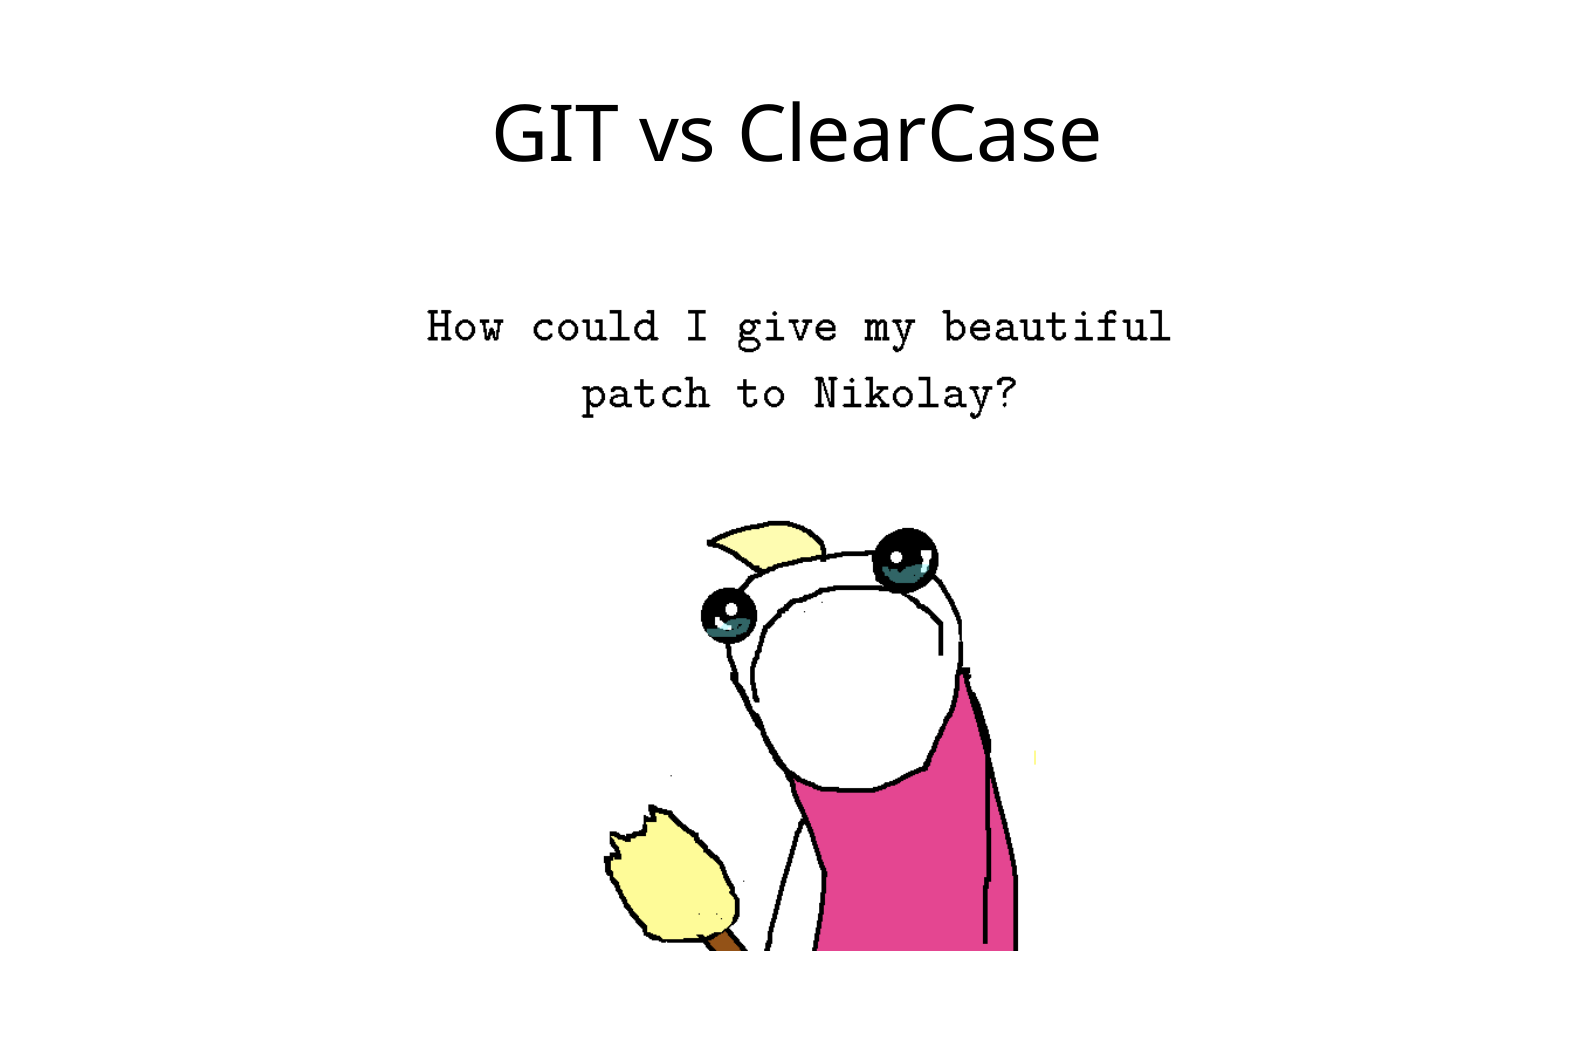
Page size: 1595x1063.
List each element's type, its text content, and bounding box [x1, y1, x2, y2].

title GIT vs ClearCase [79, 42, 1515, 220]
picture [329, 248, 1265, 951]
